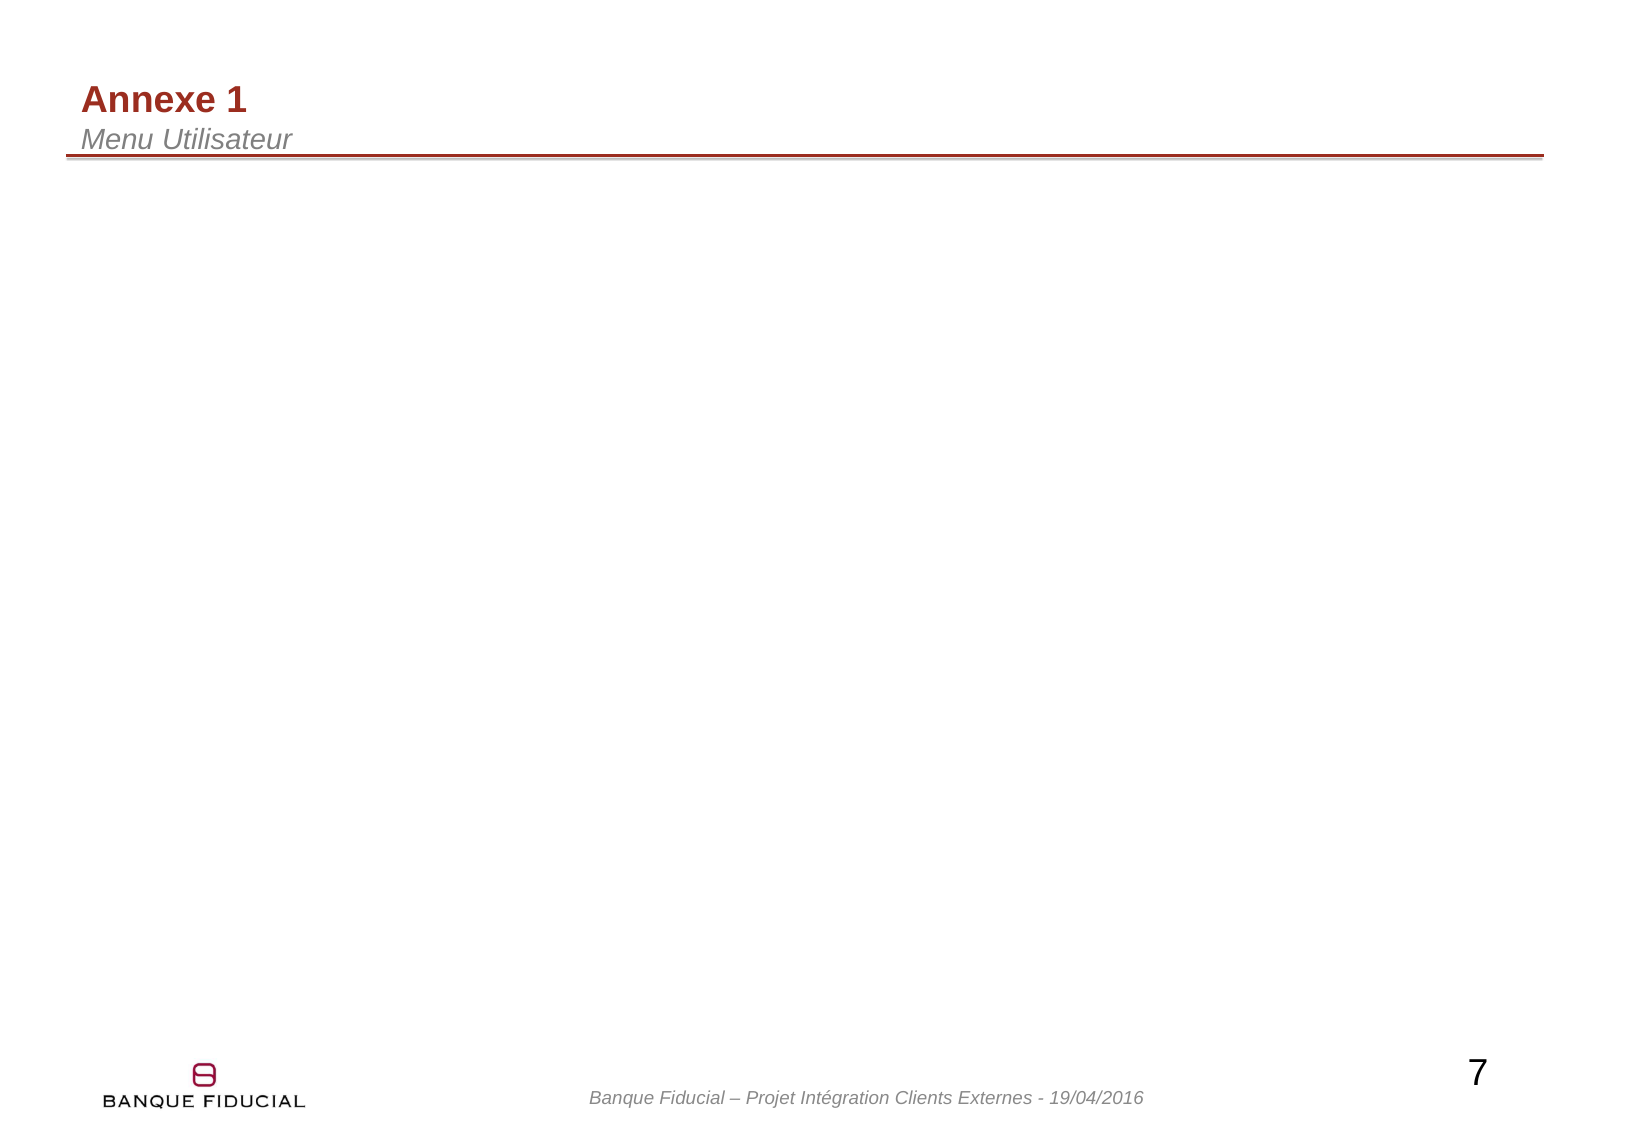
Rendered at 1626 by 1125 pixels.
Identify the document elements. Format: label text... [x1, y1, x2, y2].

title Annexe 1 Menu Utilisateur [65, 98, 1544, 163]
picture [101, 1058, 307, 1111]
